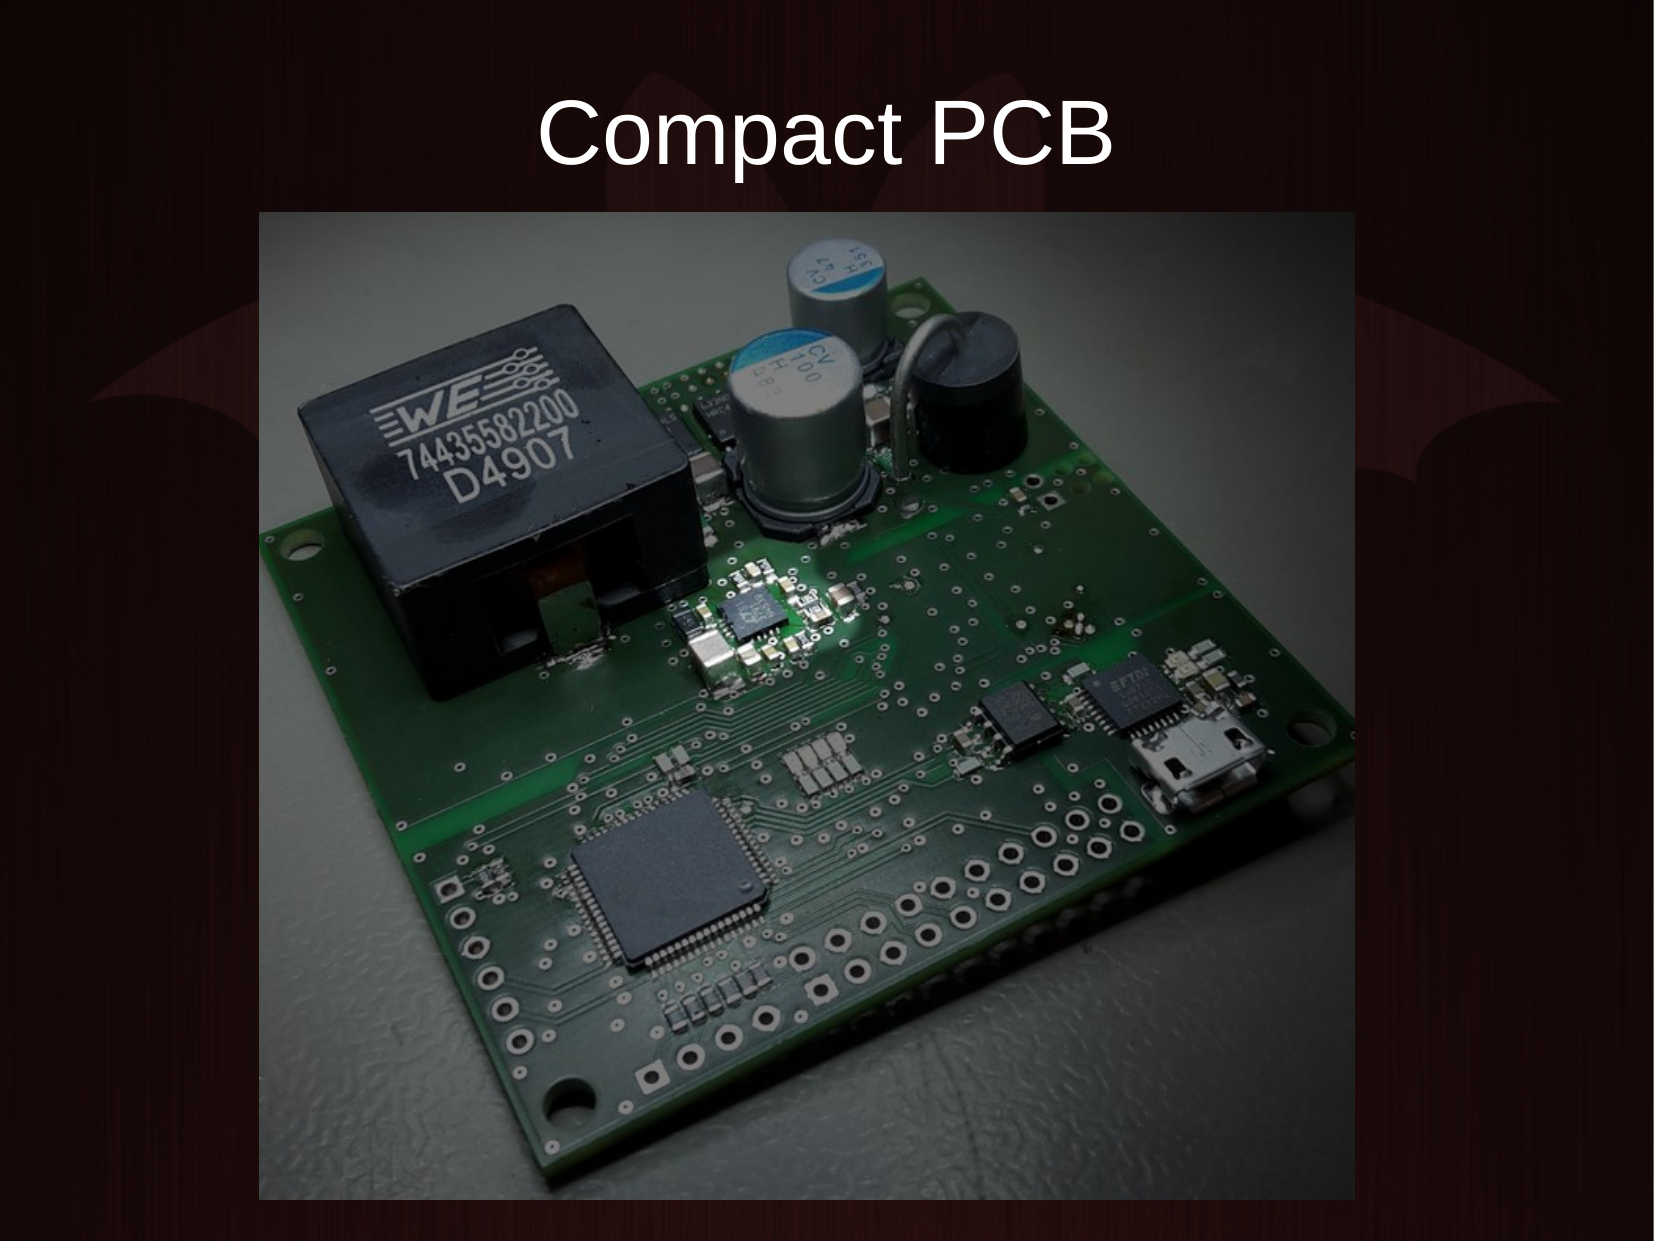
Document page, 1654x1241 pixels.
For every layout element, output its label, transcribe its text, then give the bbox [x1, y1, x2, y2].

title Compact PCB [82, 29, 1571, 237]
picture [0, 0, 1654, 1241]
